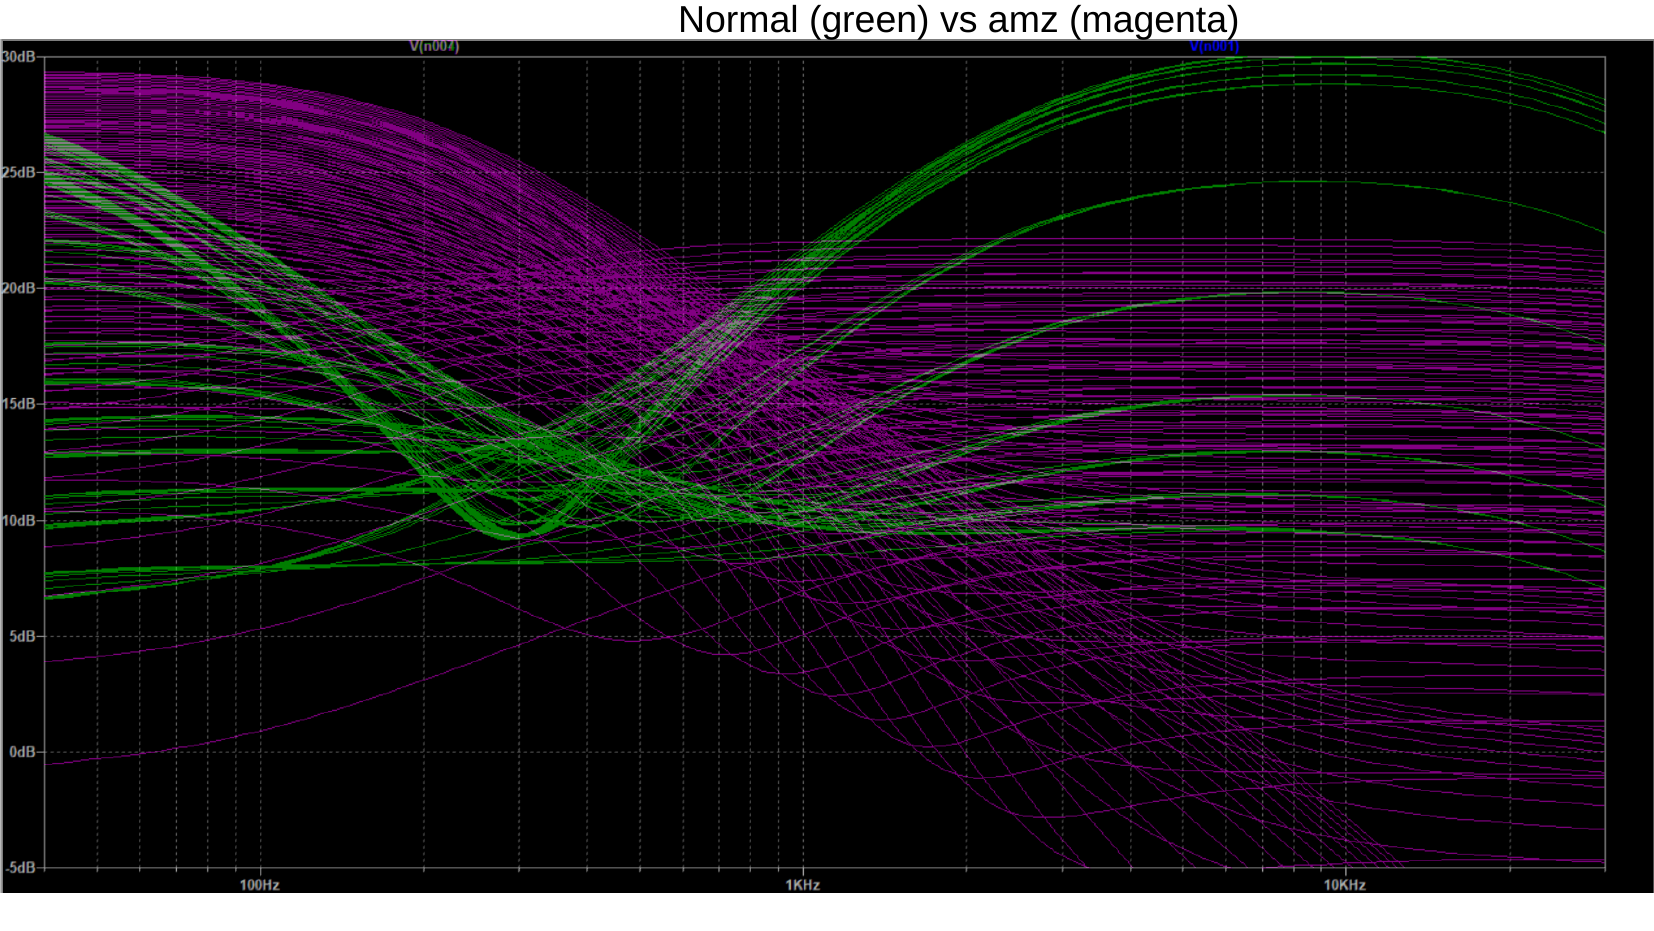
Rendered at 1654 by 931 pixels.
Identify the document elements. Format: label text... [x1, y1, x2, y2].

picture [0, 39, 1654, 893]
text_box Normal (green) vs amz (magenta) [663, 0, 1255, 39]
